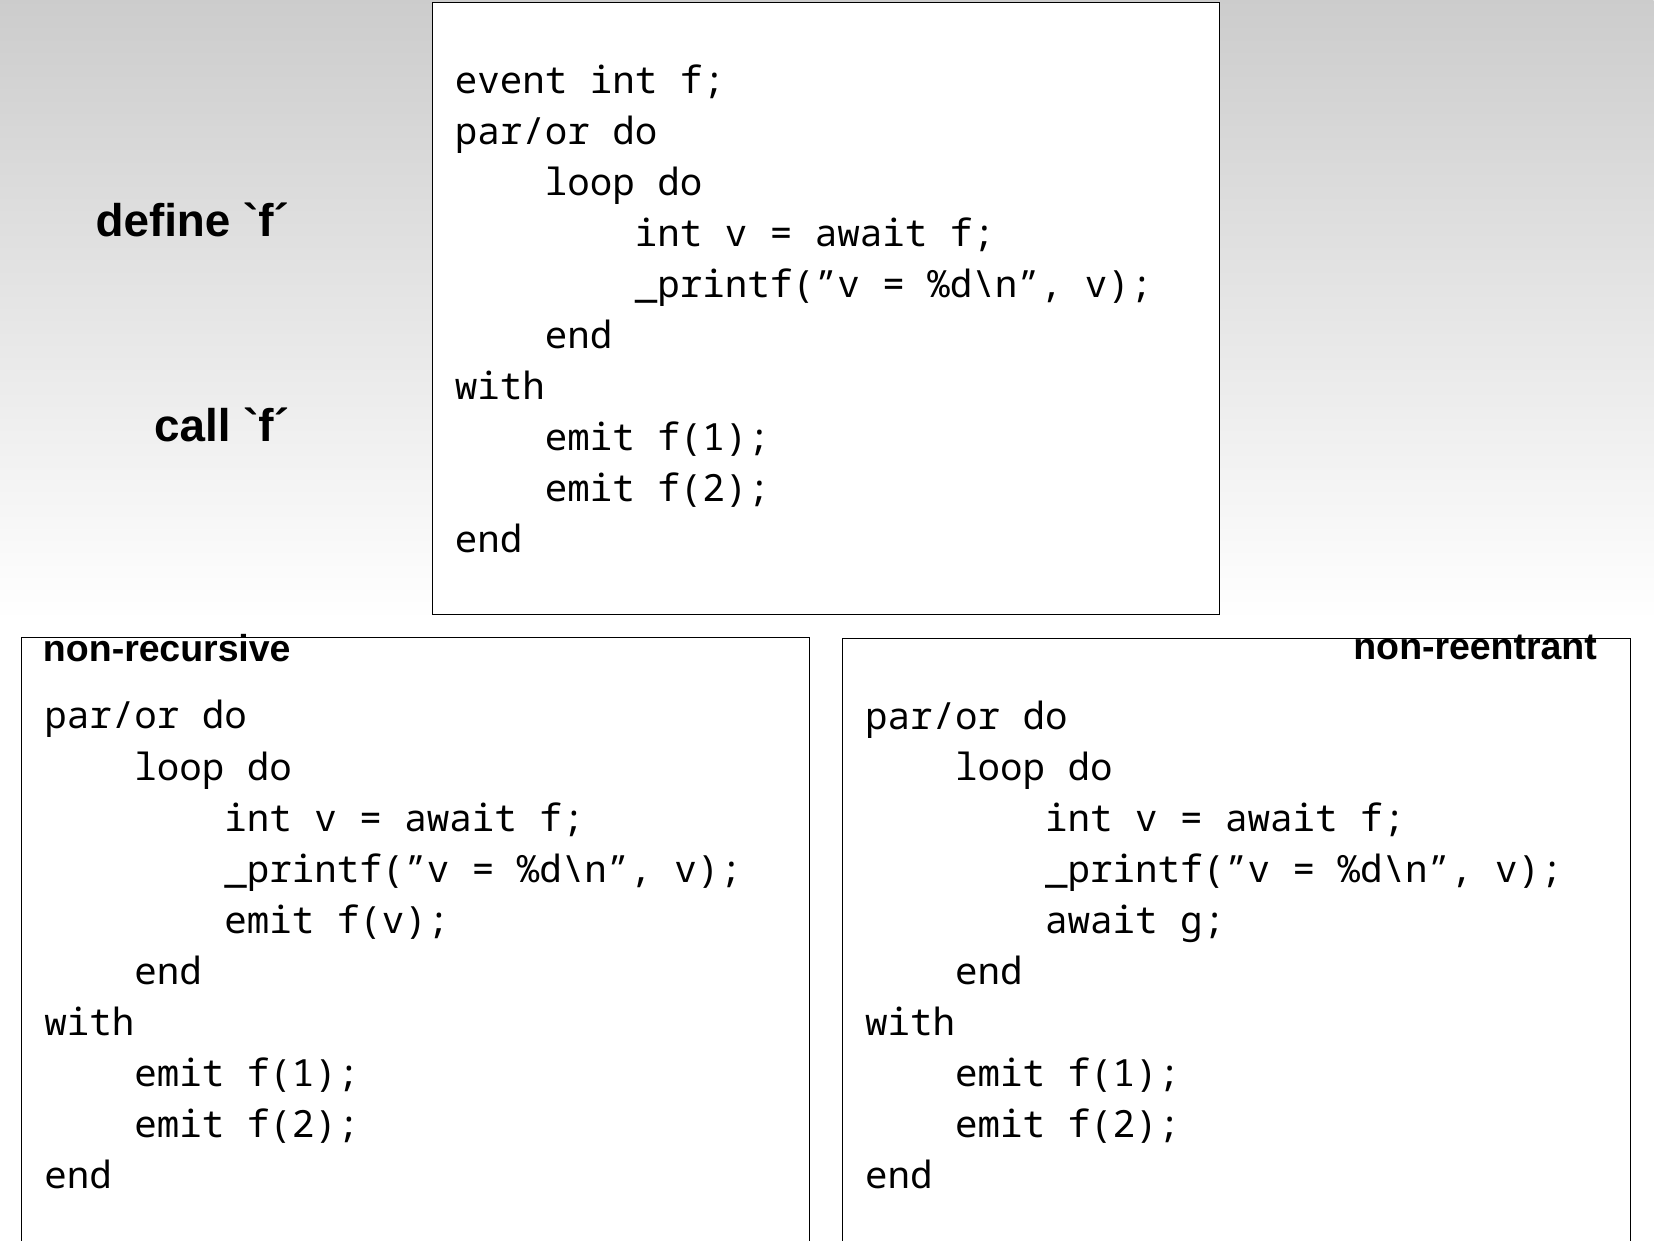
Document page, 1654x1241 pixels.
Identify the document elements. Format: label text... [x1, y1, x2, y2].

text_box par/or do loop do int v = await f; _printf(”v = %d\n”, v); await g; end with emit f(1); emit f(2); end [842, 683, 1631, 1206]
text_box define `f´ call `f´ [80, 187, 305, 459]
text_box non-reentrant [1338, 617, 1613, 675]
text_box par/or do loop do int v = await f; _printf(”v = %d\n”, v); emit f(v); end with emit f(1); emit f(2); end [21, 682, 810, 1206]
subtitle event int f; par/or do loop do int v = await f; _printf(”v = %d\n”, v); end with emit f(1); emit f(2); end [432, 47, 1220, 570]
text_box non-recursive [28, 619, 306, 677]
